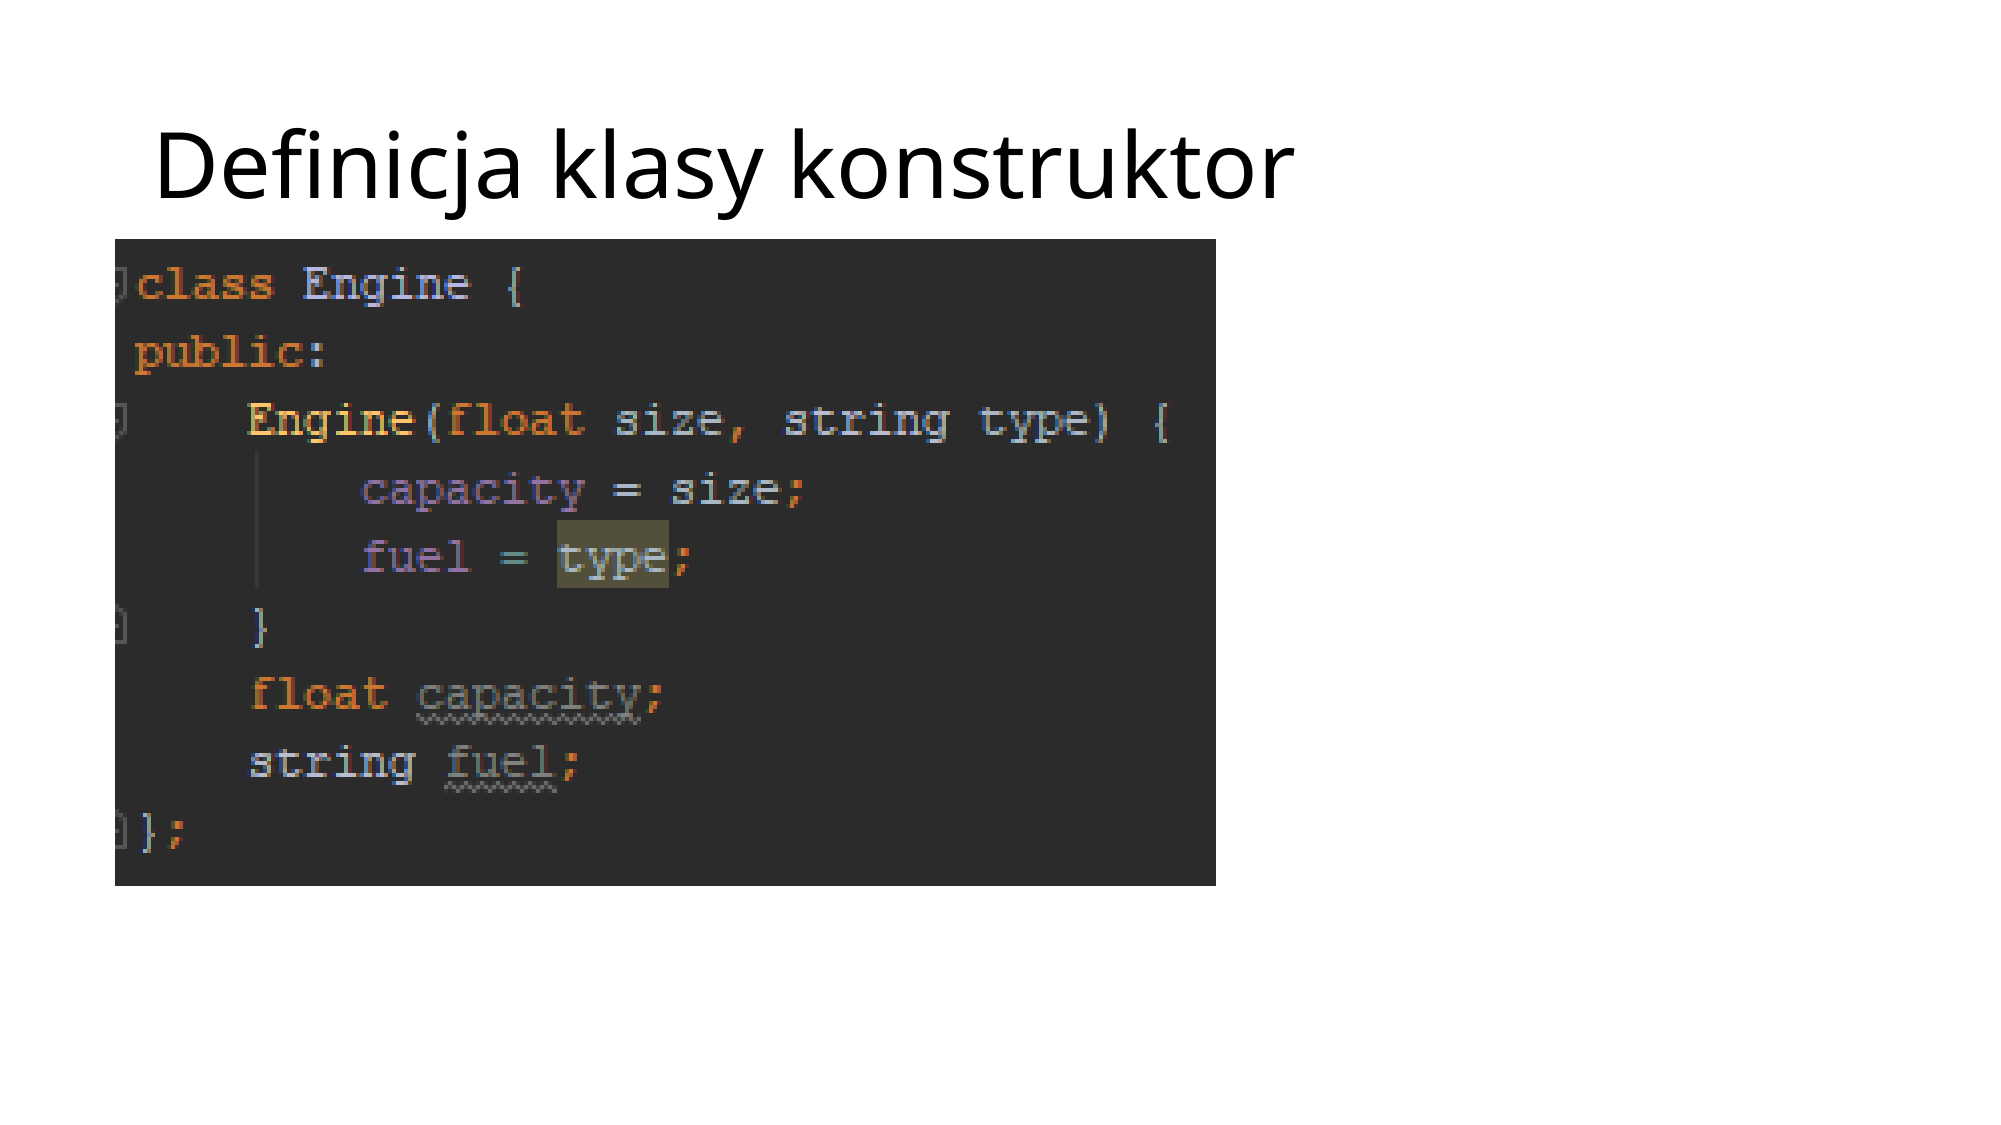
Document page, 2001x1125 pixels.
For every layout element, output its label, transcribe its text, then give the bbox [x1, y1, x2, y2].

picture [115, 239, 1216, 886]
title Definicja klasy konstruktor [137, 59, 1863, 278]
